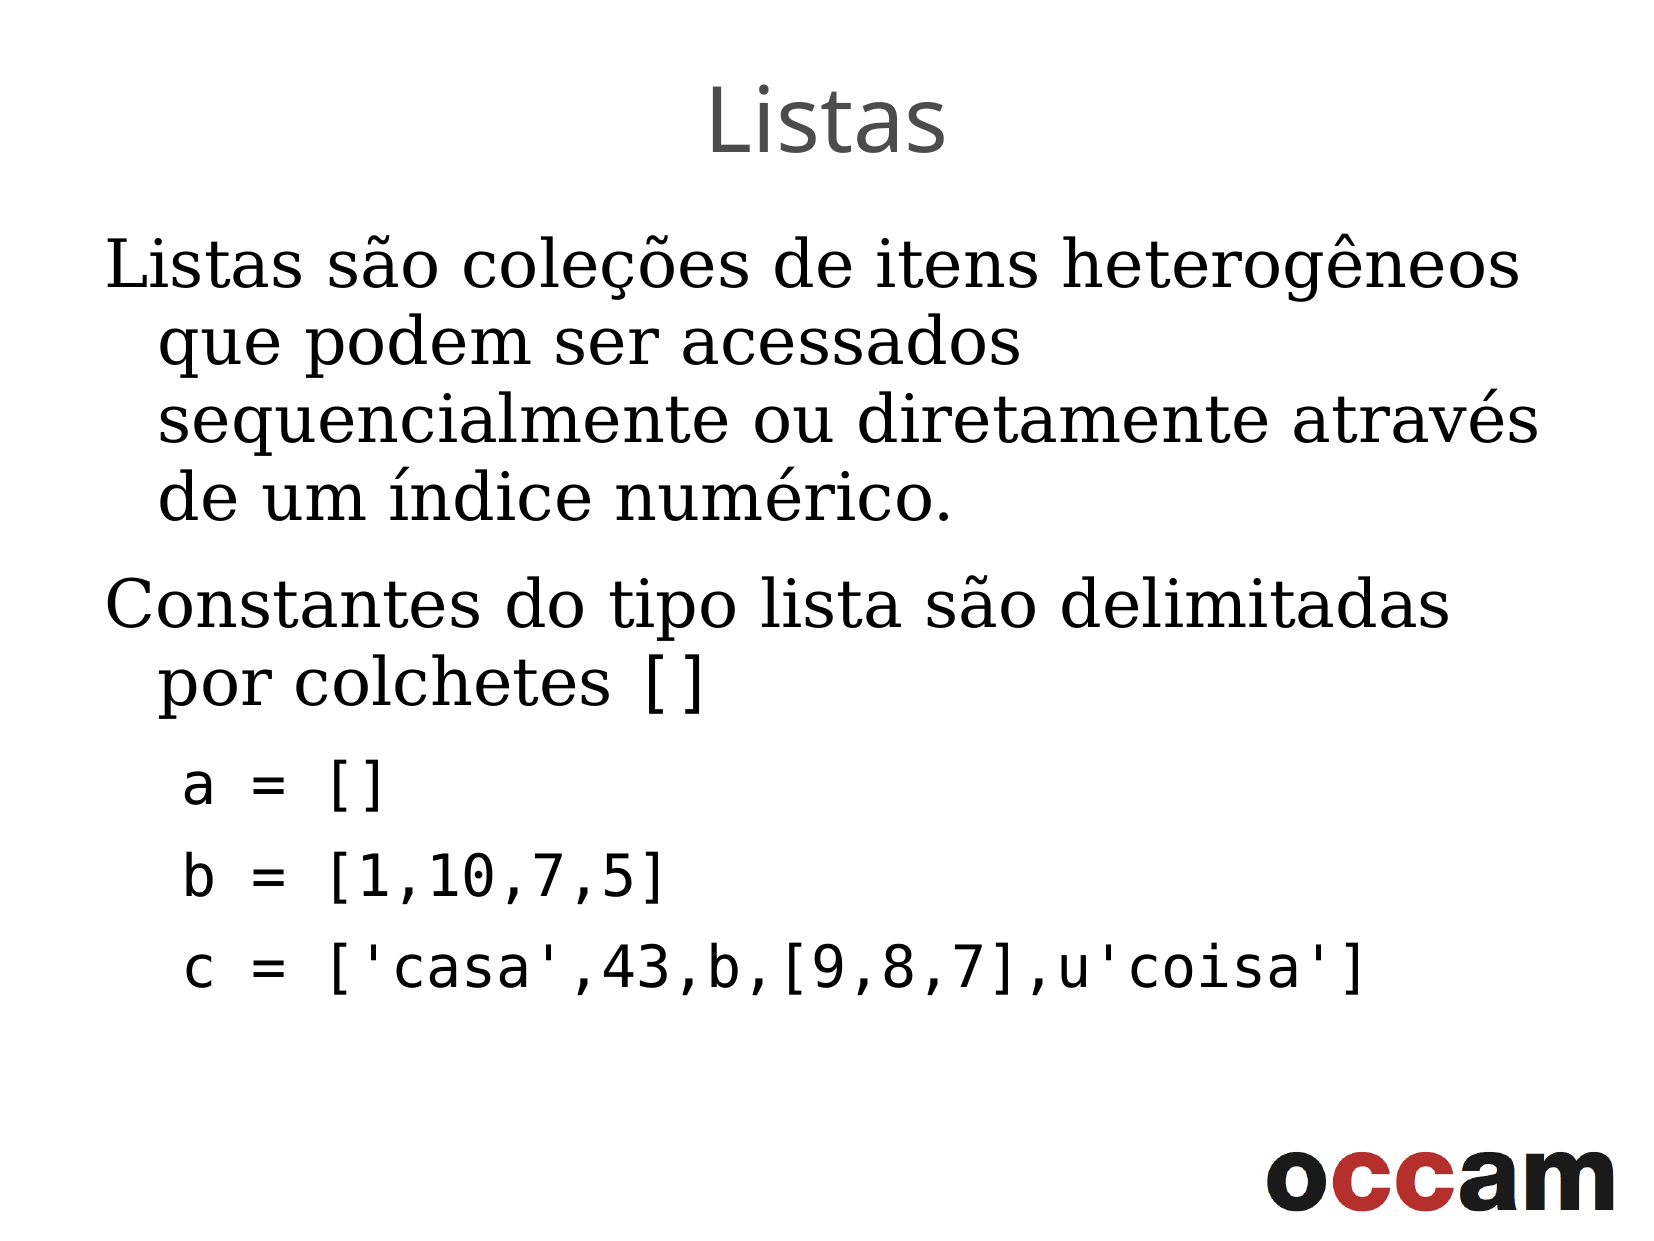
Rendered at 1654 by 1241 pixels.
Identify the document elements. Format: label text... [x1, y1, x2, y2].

list Listas são coleções de itens heterogêneos que podem ser acessados sequencialmente ou diretamente através de um índice numérico. Constantes do tipo lista são delimitadas por colchetes [] a = [] b = [1,10,7,5] c = ['casa',43,b,[9,8,7],u'coisa'] [86, 225, 1576, 1088]
picture [1237, 1122, 1643, 1241]
title Listas [75, 17, 1564, 226]
